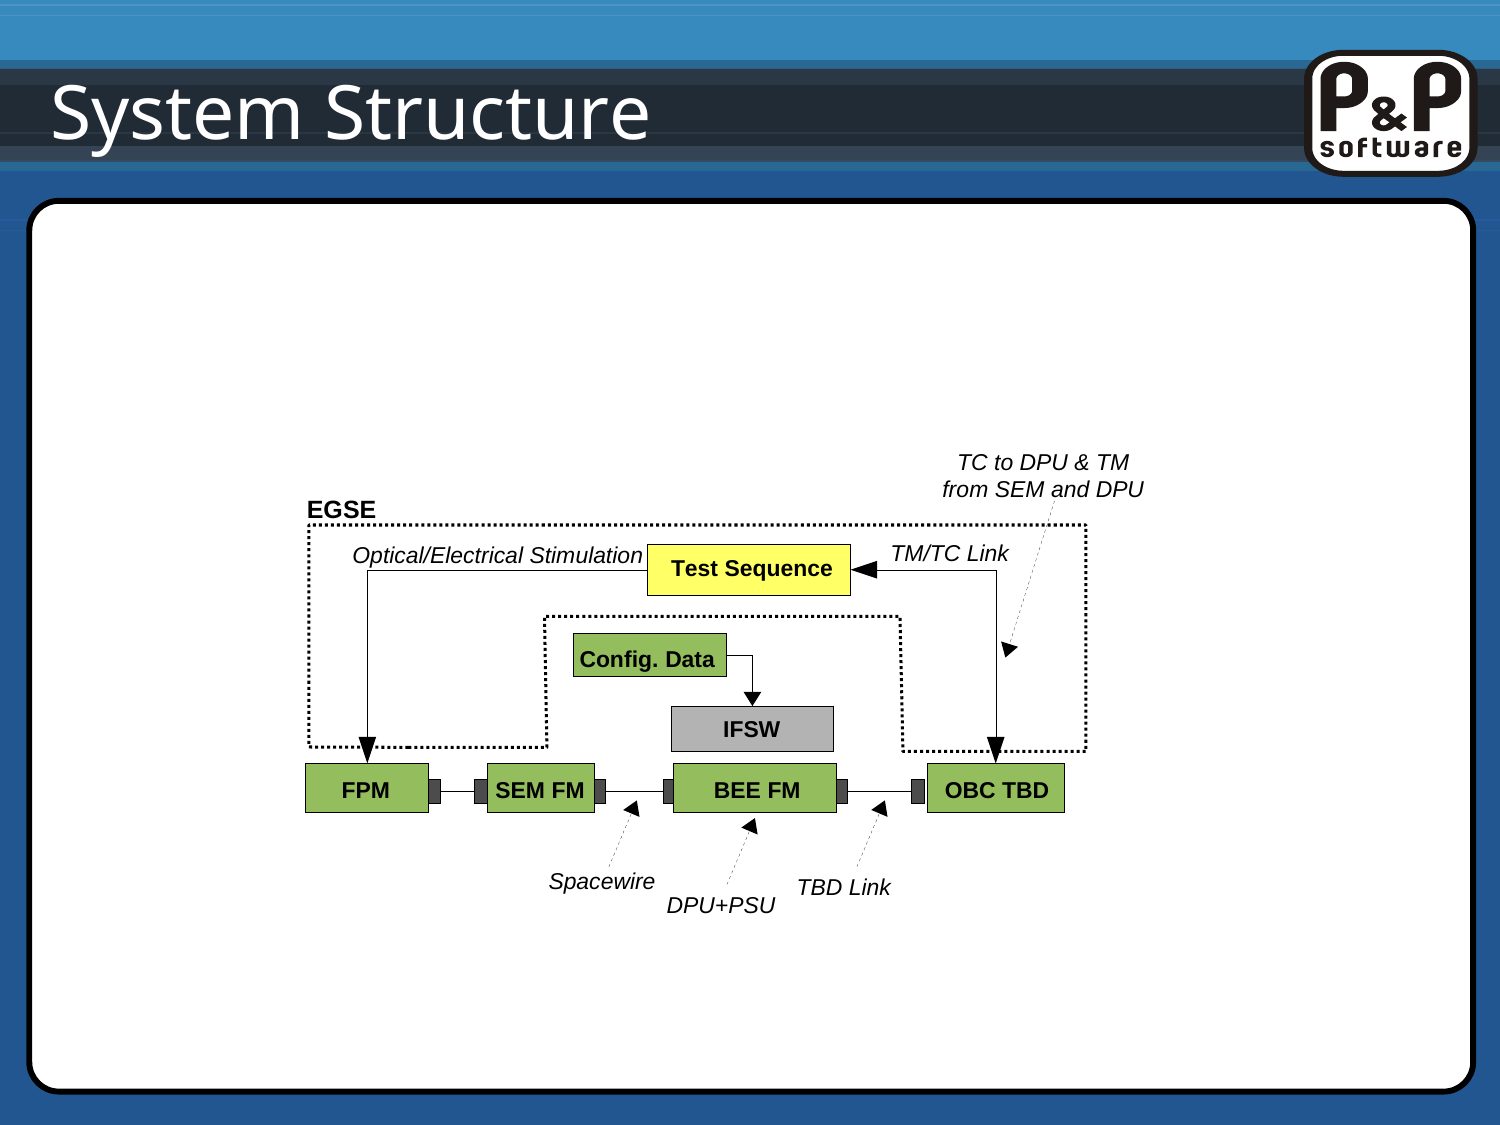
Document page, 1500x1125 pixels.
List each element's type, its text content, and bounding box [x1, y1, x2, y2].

text_box IFSW [723, 715, 793, 743]
text_box TC to DPU & TM from SEM and DPU [942, 448, 1145, 503]
text_box SEM FM [495, 776, 586, 804]
text_box Optical/Electrical Stimulation [368, 571, 644, 577]
text_box DPU+PSU [666, 891, 789, 926]
text_box [911, 779, 925, 804]
text_box OBC TBD [944, 776, 1051, 804]
title System Structure [50, 16, 1091, 204]
text_box [573, 633, 727, 677]
text_box [663, 763, 848, 813]
picture [0, 0, 1500, 239]
text_box FPM [341, 776, 411, 804]
text_box [927, 763, 1065, 813]
text_box [647, 544, 851, 596]
text_box Spacewire [548, 867, 671, 902]
text_box Test Sequence [671, 554, 832, 582]
text_box [305, 763, 441, 813]
text_box BEE FM [713, 776, 801, 804]
text_box [474, 763, 606, 813]
text_box [671, 706, 834, 752]
text_box EGSE [306, 494, 377, 523]
text_box TM/TC Link [890, 539, 1046, 574]
text_box Optical/Electrical Stimulation [352, 541, 644, 577]
text_box Config. Data [579, 645, 716, 673]
text_box TBD Link [796, 873, 919, 908]
